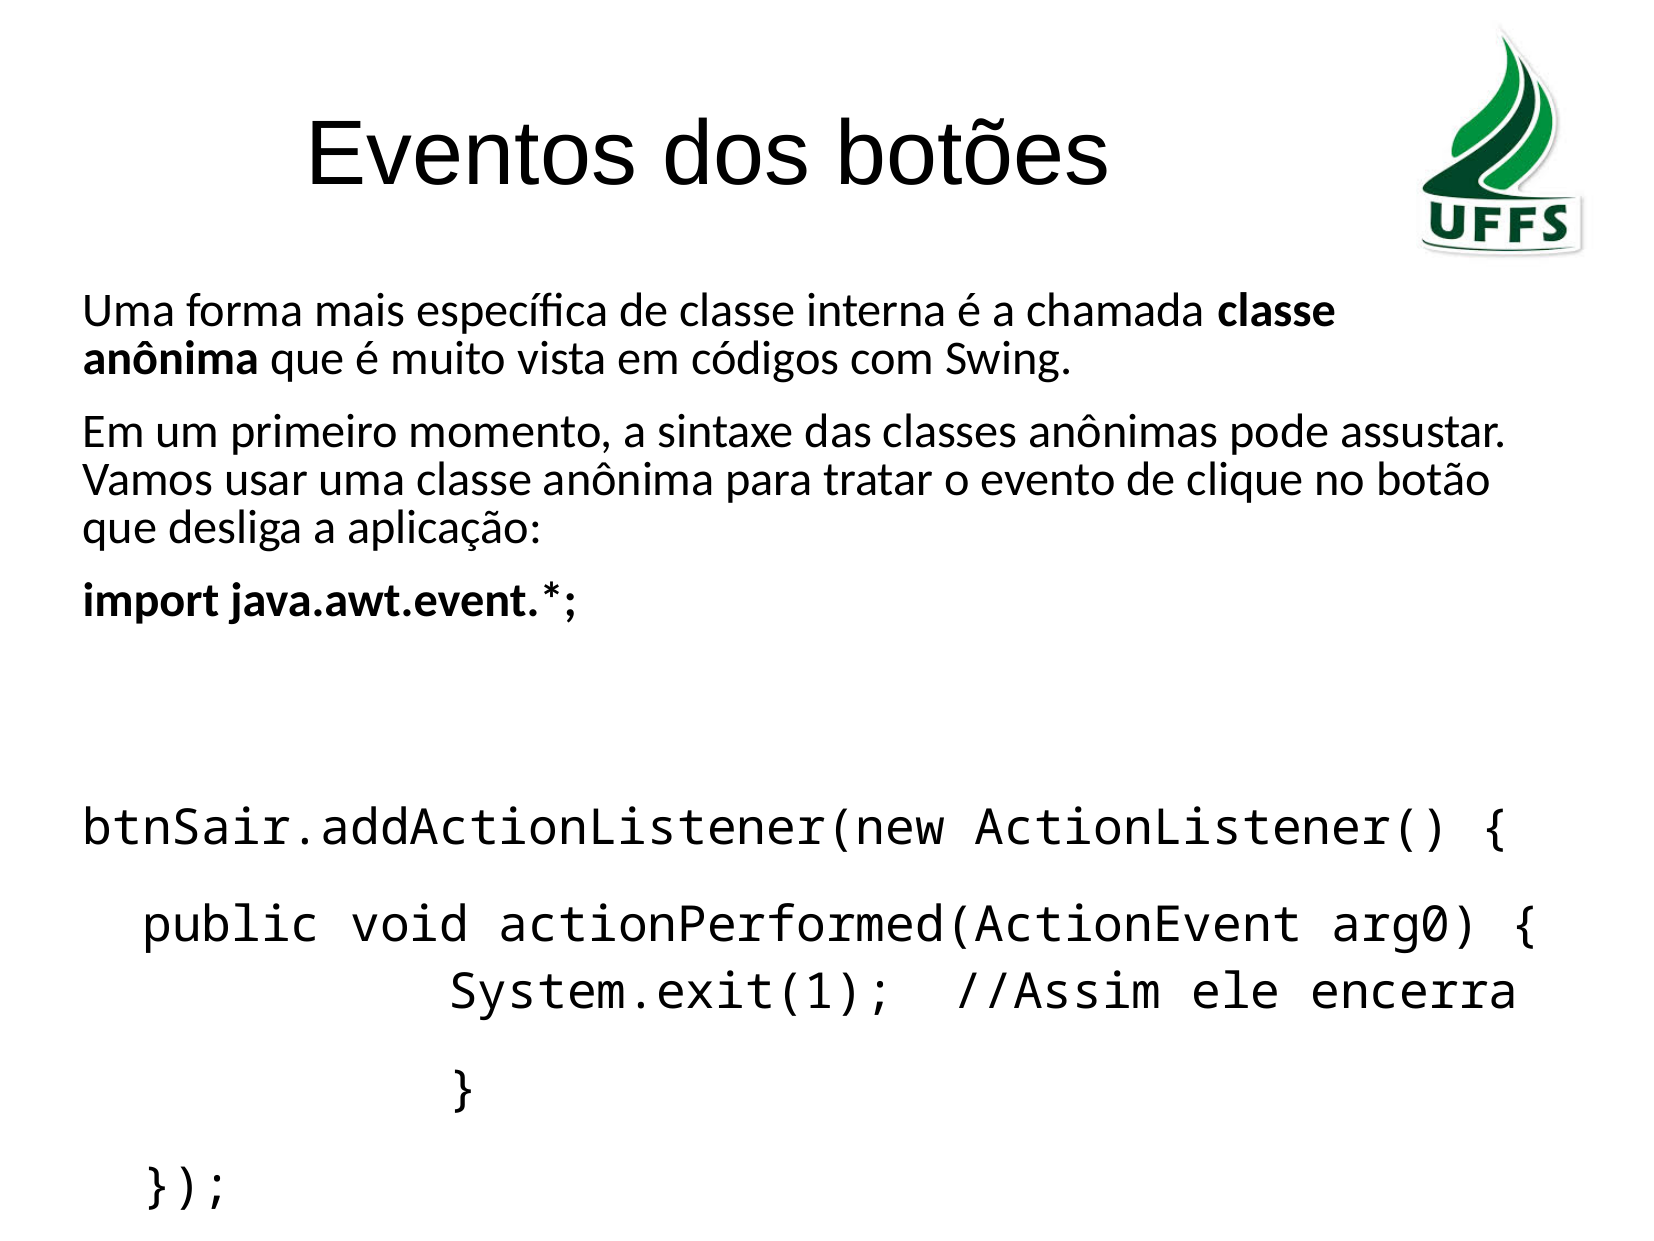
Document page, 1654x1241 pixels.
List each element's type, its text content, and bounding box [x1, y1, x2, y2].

picture [1381, 20, 1624, 272]
list Uma forma mais específica de classe interna é a chamada classe anônima que é muito vista em códigos com Swing. Em um primeiro momento, a sintaxe das classes anônimas pode assustar. Vamos usar uma classe anônima para tratar o evento de clique no botão que desliga a aplicação: import java.awt.event.*; [82, 290, 1571, 634]
list btnSair.addActionListener(new ActionListener() { public void actionPerformed(ActionEvent arg0) { System.exit(1); //Assim ele encerra } }); [82, 791, 1571, 1217]
title Eventos dos botões [82, 49, 1335, 257]
